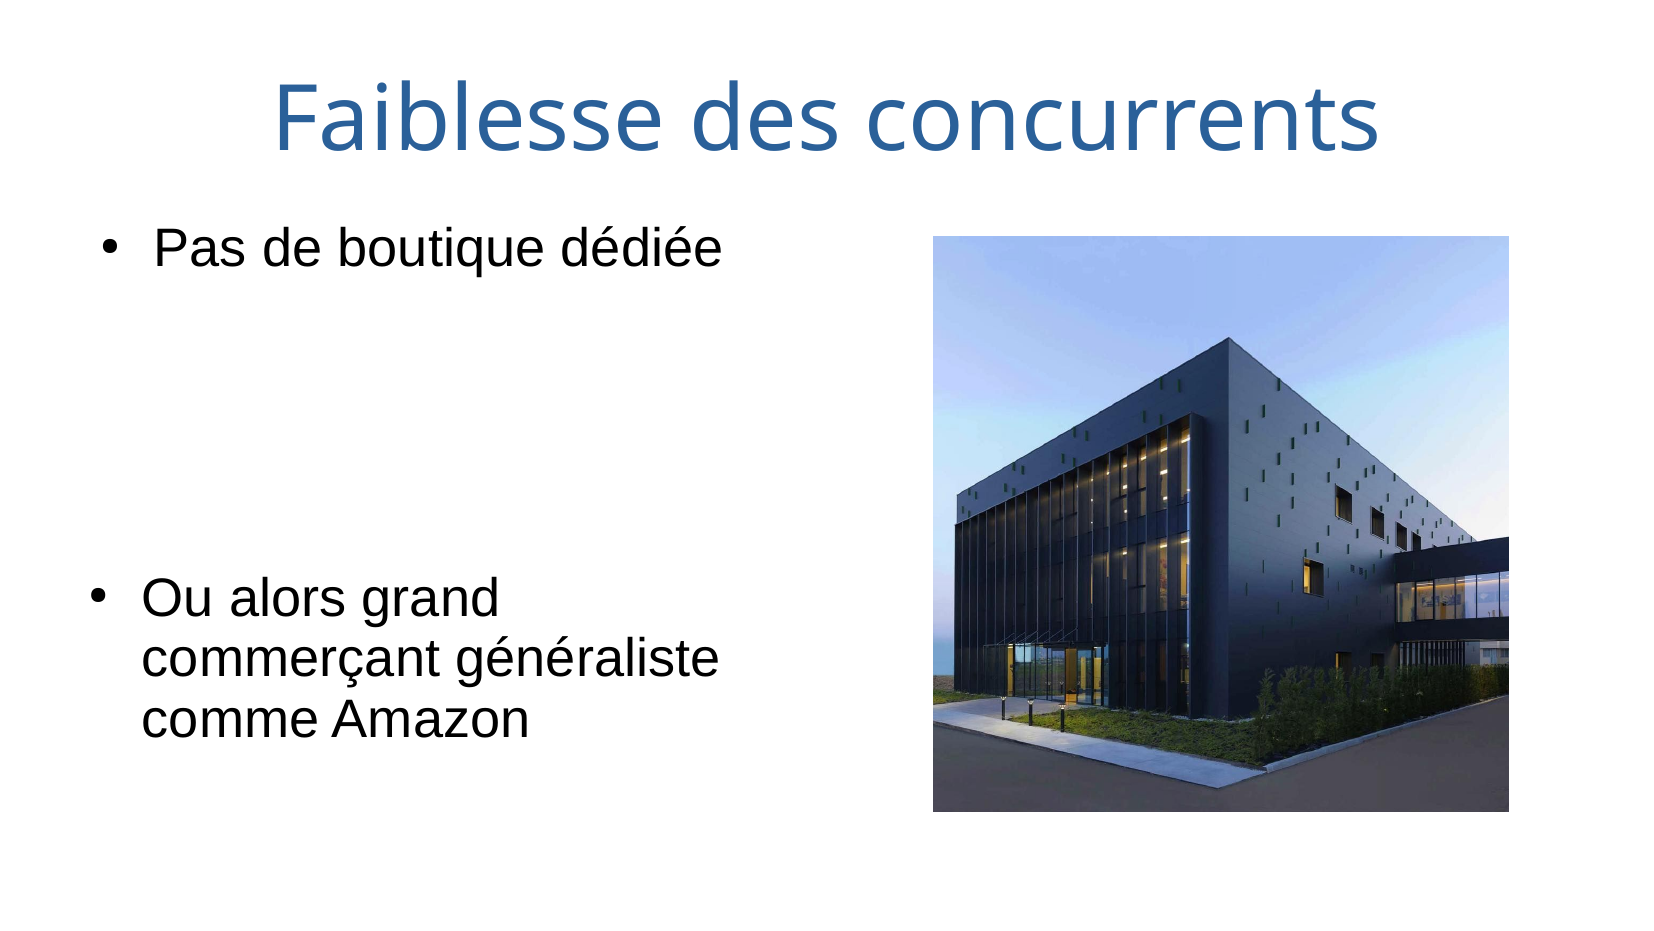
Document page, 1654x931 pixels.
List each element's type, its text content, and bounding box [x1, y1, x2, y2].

title Faiblesse des concurrents [82, 37, 1571, 193]
list Pas de boutique dédiée [82, 217, 809, 475]
list Ou alors grand commerçant généraliste comme Amazon [70, 566, 798, 825]
picture [933, 236, 1509, 812]
